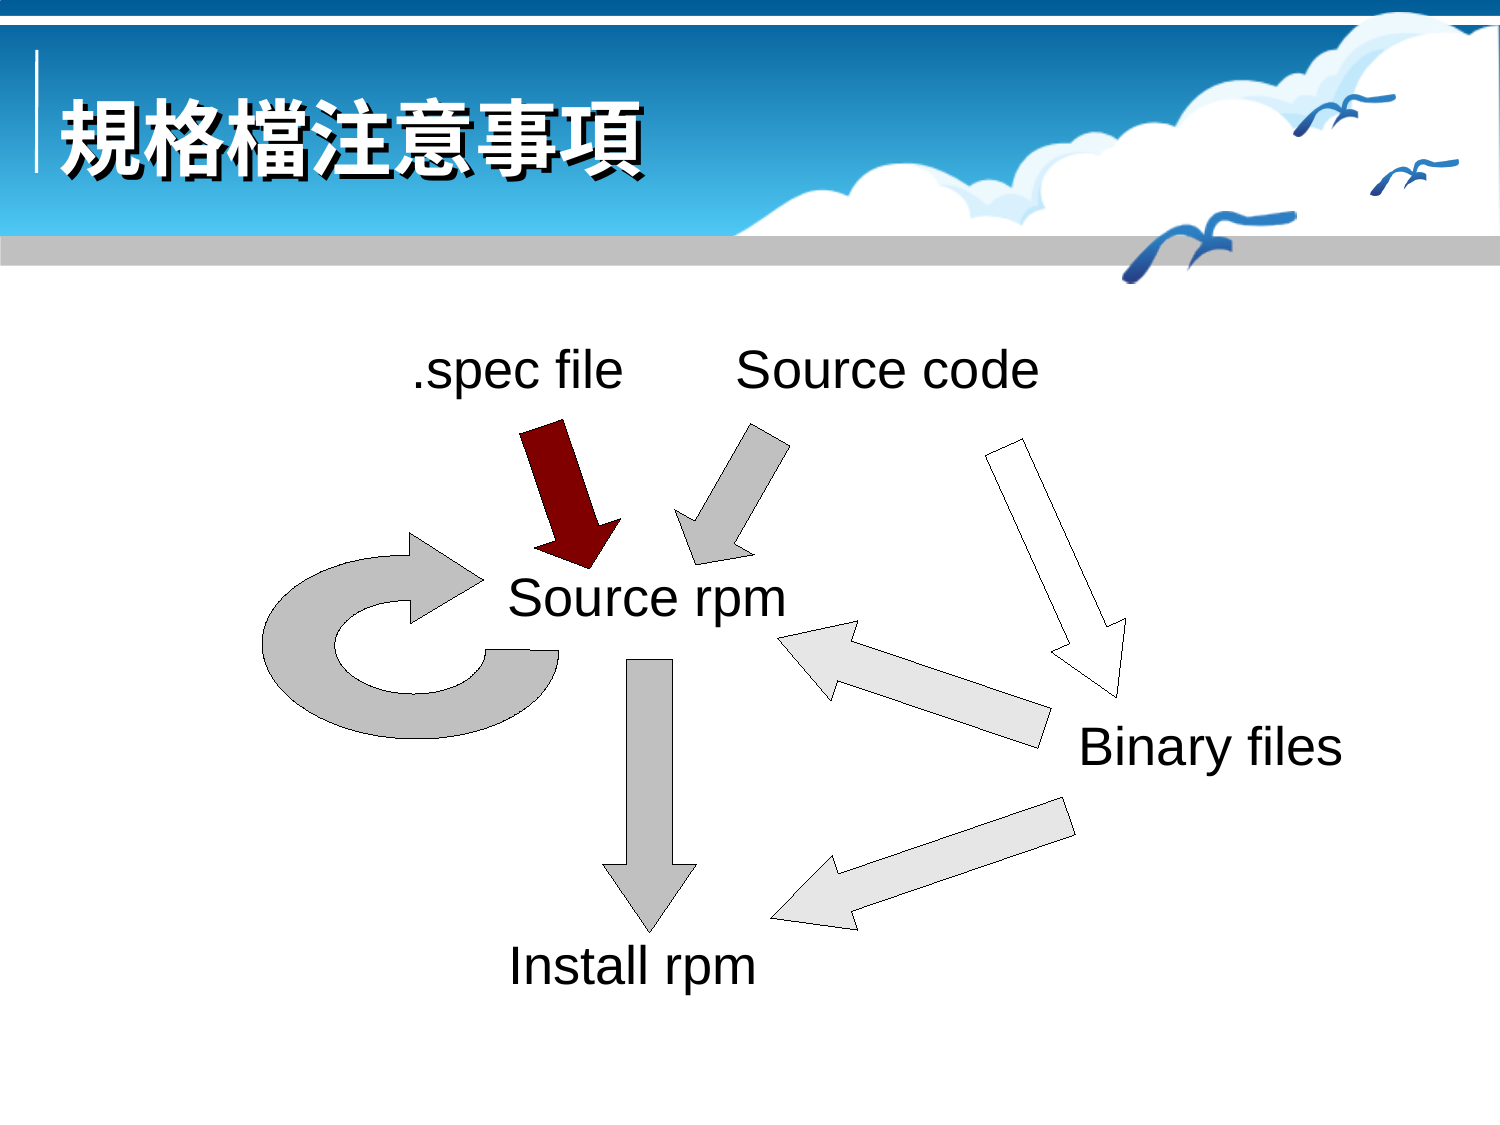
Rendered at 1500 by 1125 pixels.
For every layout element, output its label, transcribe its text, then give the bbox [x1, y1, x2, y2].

text_box Binary files [1064, 712, 1382, 789]
text_box [777, 620, 1052, 749]
picture [730, 12, 1500, 284]
text_box Source rpm [492, 563, 810, 640]
text_box [262, 532, 559, 739]
text_box [770, 797, 1076, 931]
text_box .spec file [396, 336, 663, 412]
text_box [602, 659, 697, 933]
text_box Install rpm [493, 932, 790, 1008]
text_box Source code [721, 336, 1076, 412]
text_box [674, 423, 790, 565]
title 規格檔注意事項 [59, 86, 1465, 186]
text_box [519, 419, 621, 569]
